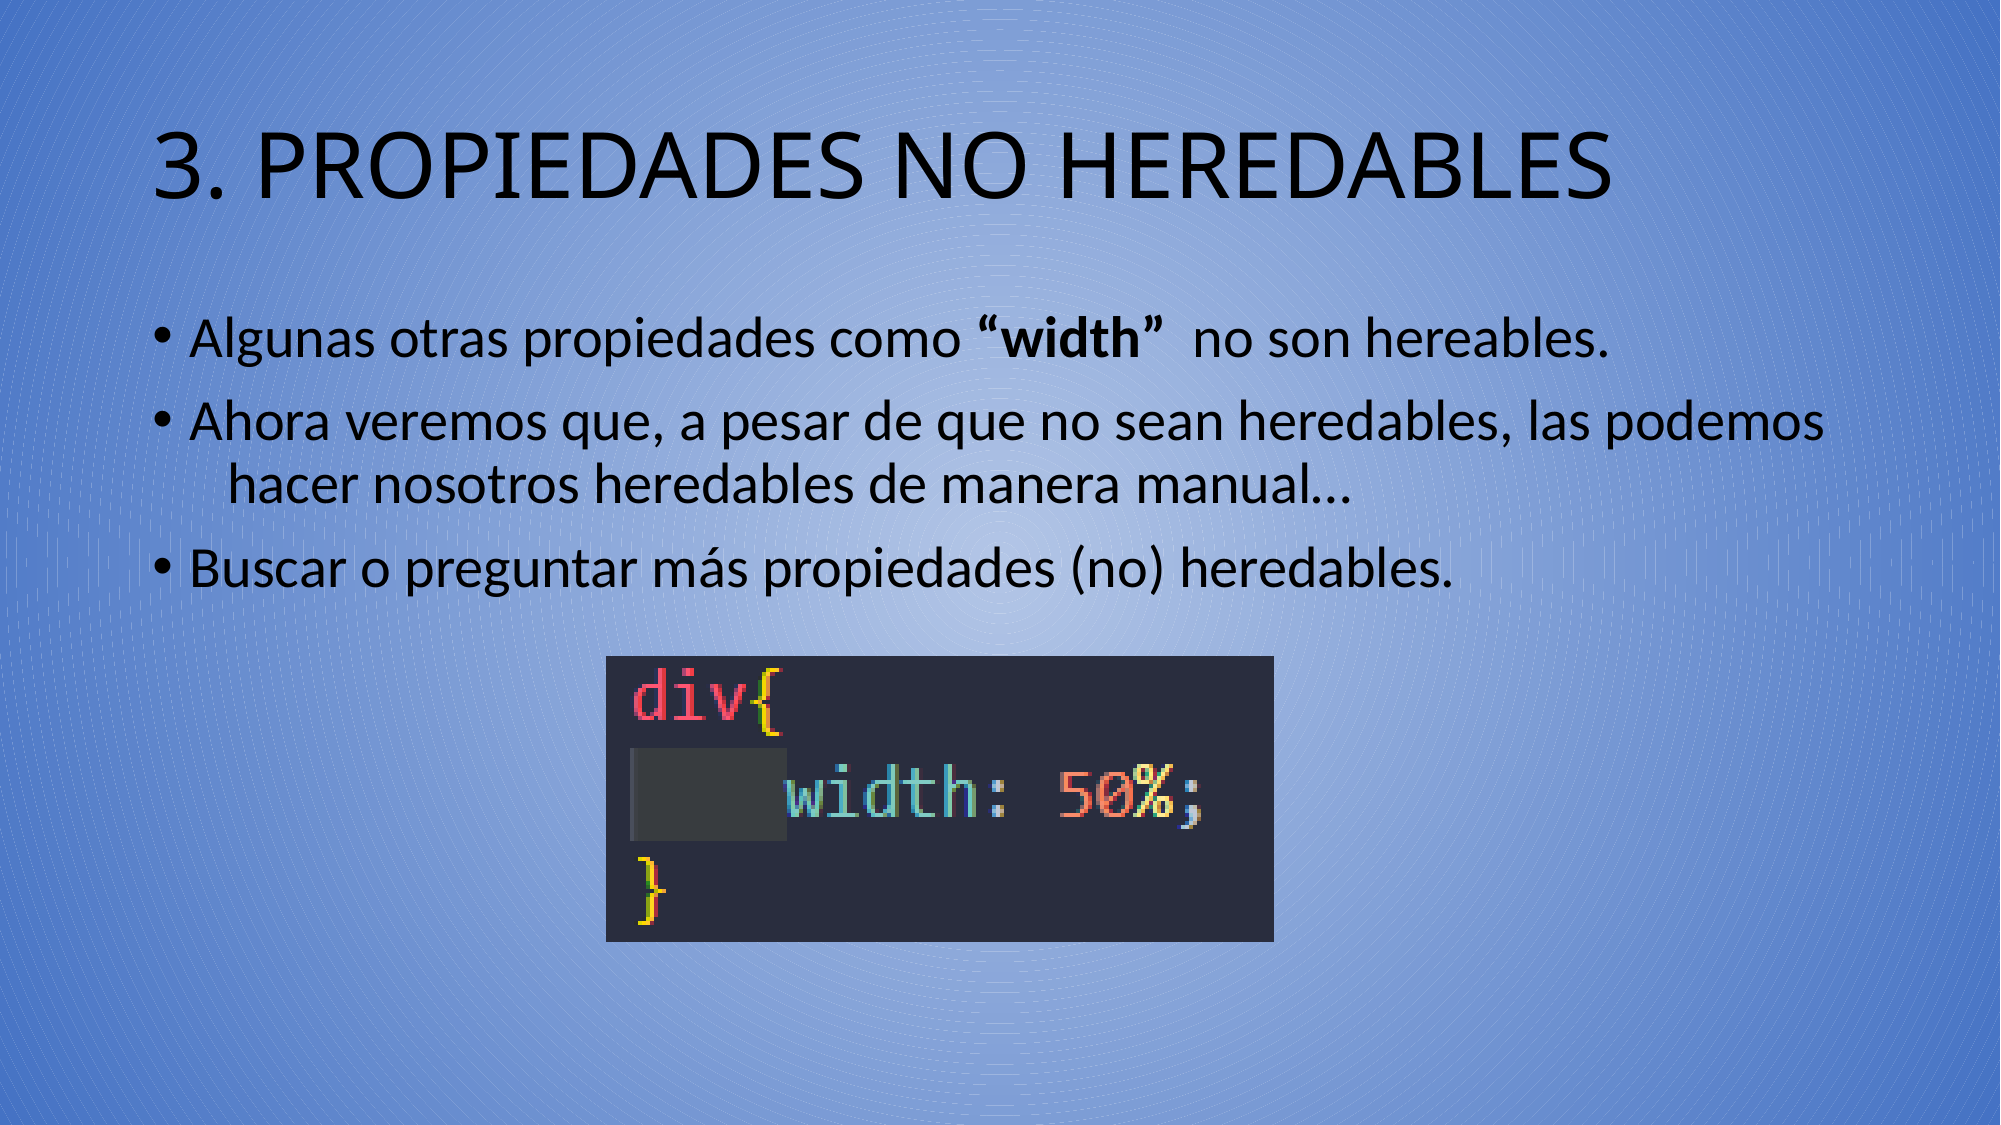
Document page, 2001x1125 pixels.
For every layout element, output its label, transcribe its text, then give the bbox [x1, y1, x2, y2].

picture [606, 656, 1274, 942]
title 3. PROPIEDADES NO HEREDABLES [137, 59, 1863, 278]
list Algunas otras propiedades como “width” no son hereables. Ahora veremos que, a pesar de que no sean heredables, las podemos hacer nosotros heredables de manera manual… Buscar o preguntar más propiedades (no) heredables. [137, 299, 1863, 1014]
